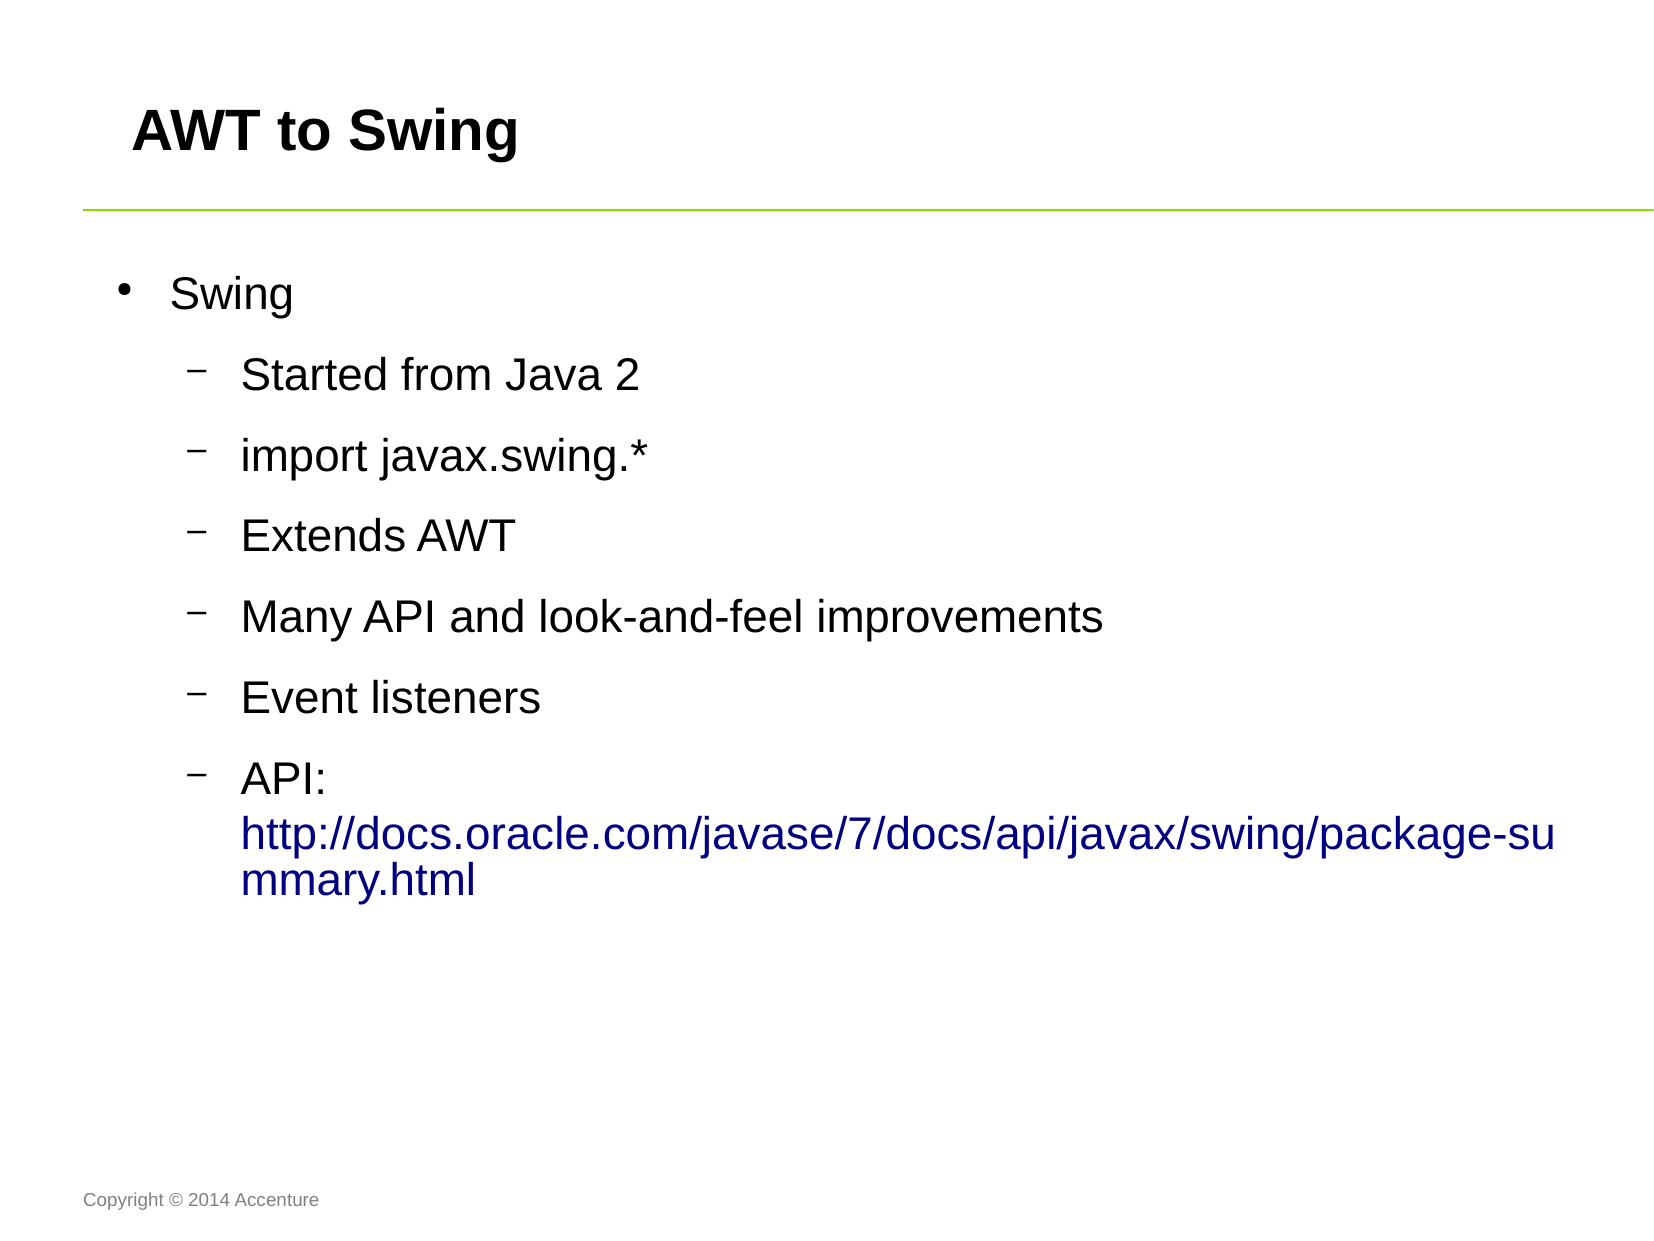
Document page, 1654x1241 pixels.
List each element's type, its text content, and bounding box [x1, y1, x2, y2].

title AWT to Swing [81, 56, 1654, 199]
list Swing Started from Java 2 import javax.swing.* Extends AWT Many API and look-and-feel improvements Event listeners API: http://docs.oracle.com/javase/7/docs/api/javax/swing/package-summary.html [84, 255, 1573, 1166]
